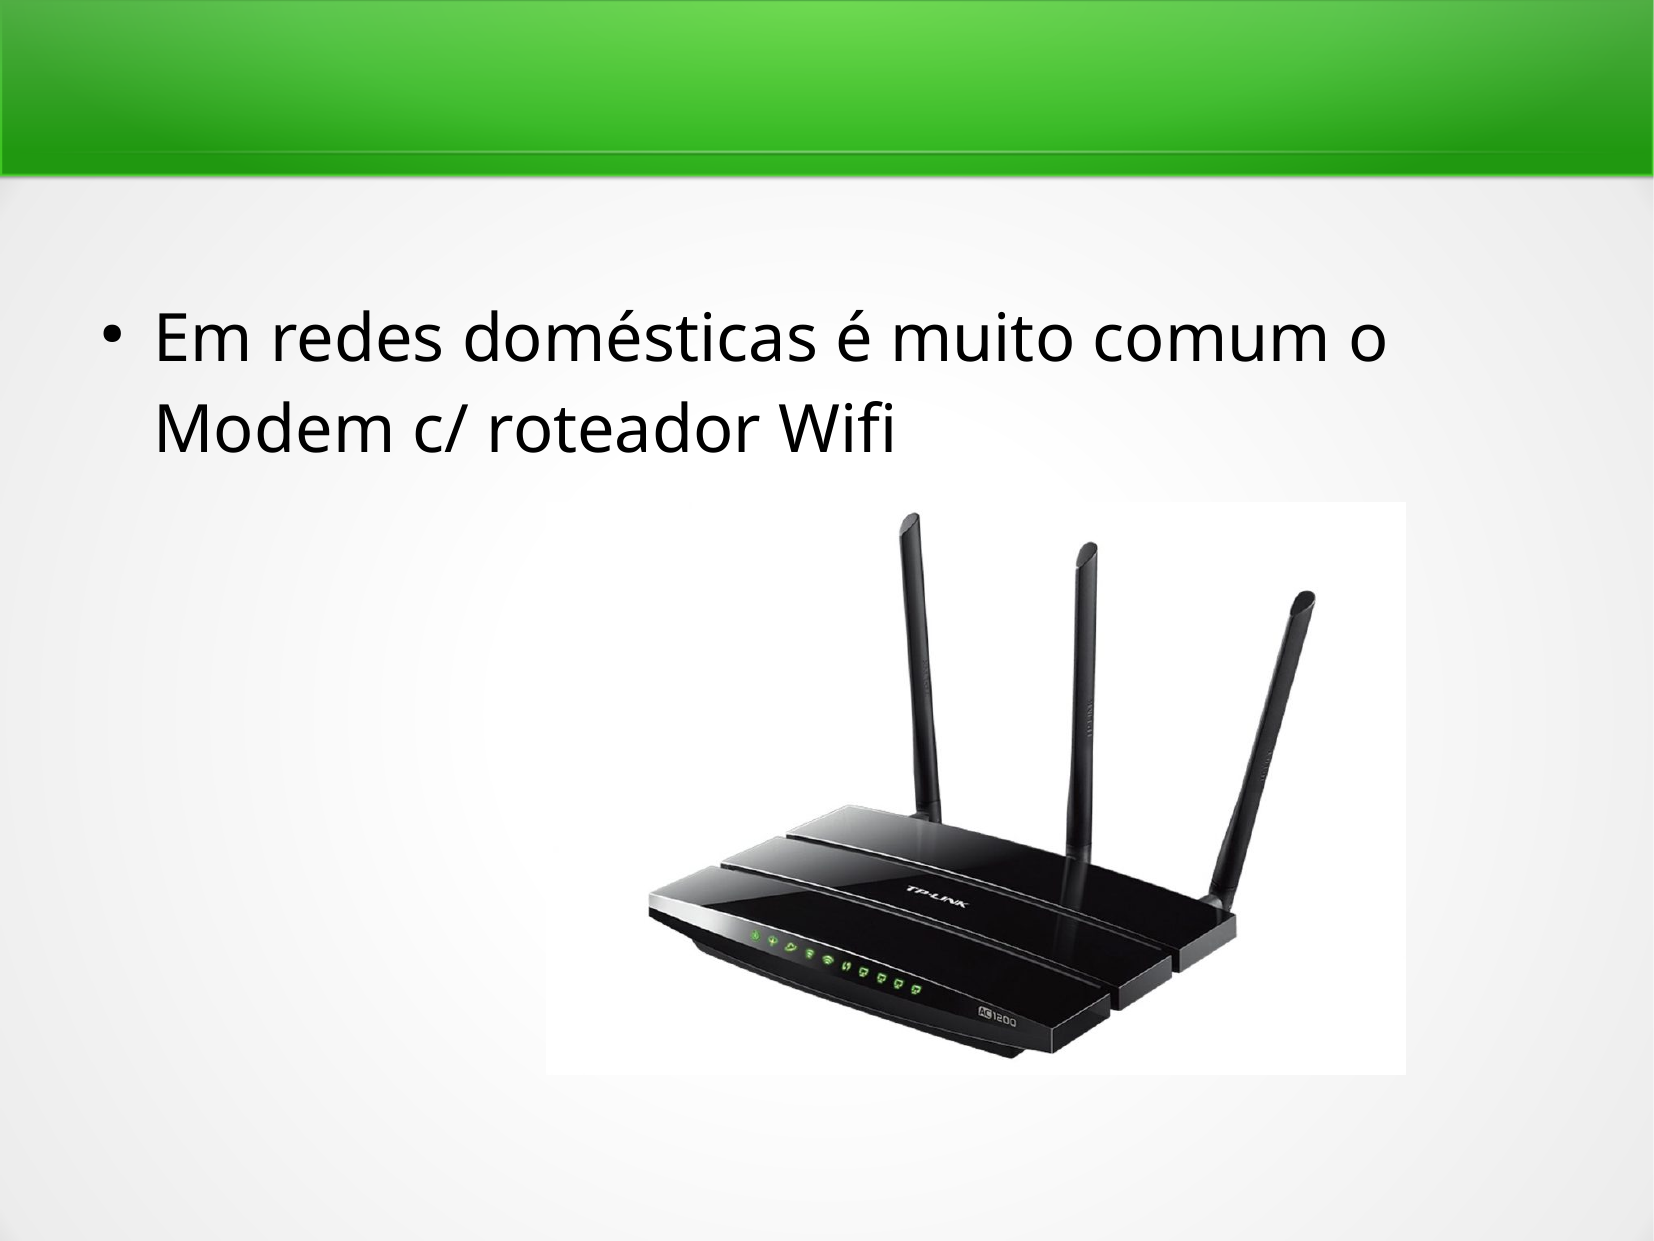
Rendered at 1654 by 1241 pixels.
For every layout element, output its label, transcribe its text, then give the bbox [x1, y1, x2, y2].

list Em redes domésticas é muito comum o Modem c/ roteador Wifi [82, 290, 1571, 1010]
picture [0, 0, 1654, 1241]
